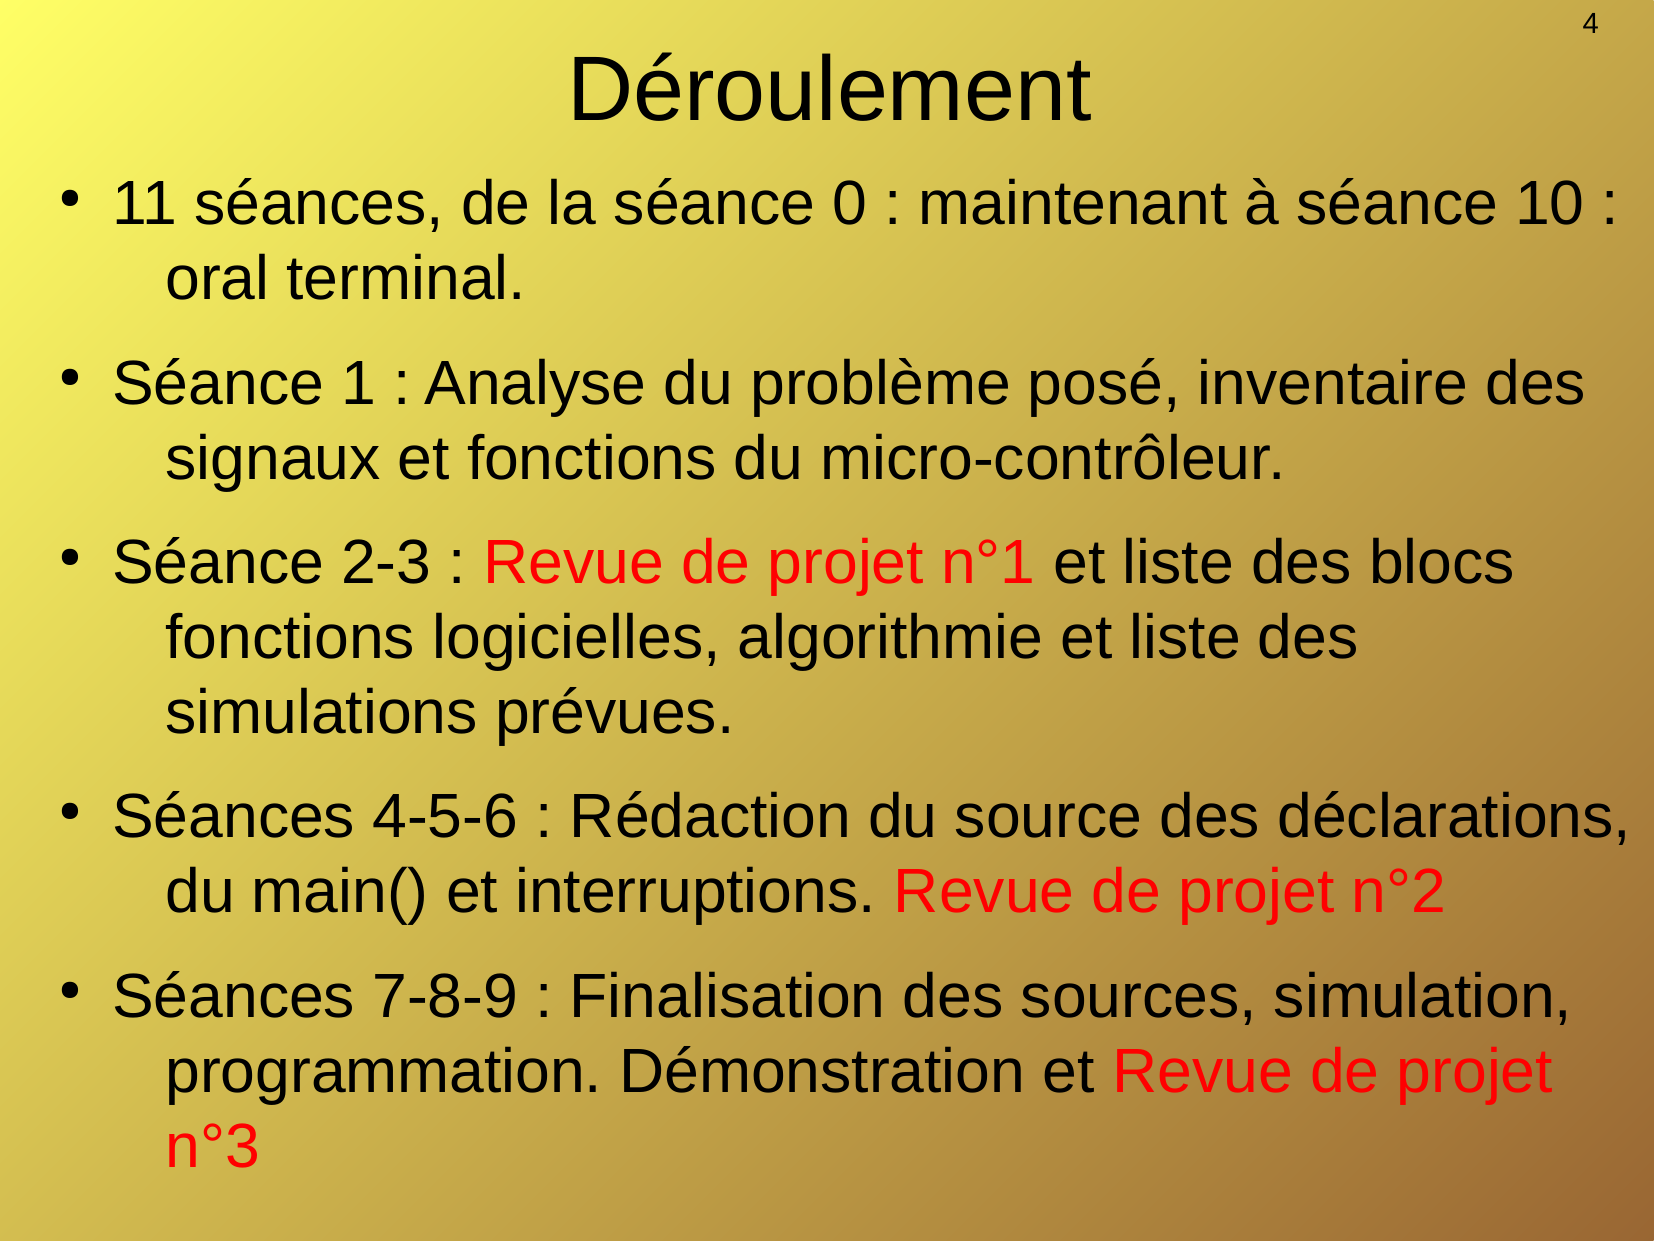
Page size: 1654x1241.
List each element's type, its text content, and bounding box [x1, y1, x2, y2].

list 11 séances, de la séance 0 : maintenant à séance 10 : oral terminal. Séance 1 : Analyse du problème posé, inventaire des signaux et fonctions du micro-contrôleur. Séance 2-3 : Revue de projet n°1 et liste des blocs fonctions logicielles, algorithmie et liste des simulations prévues. Séances 4-5-6 : Rédaction du source des déclarations, du main() et interruptions. Revue de projet n°2 Séances 7-8-9 : Finalisation des sources, simulation, programmation. Démonstration et Revue de projet n°3 [23, 162, 1642, 1115]
text_box <numéro> [1567, 0, 1654, 48]
title Déroulement [85, 28, 1574, 140]
